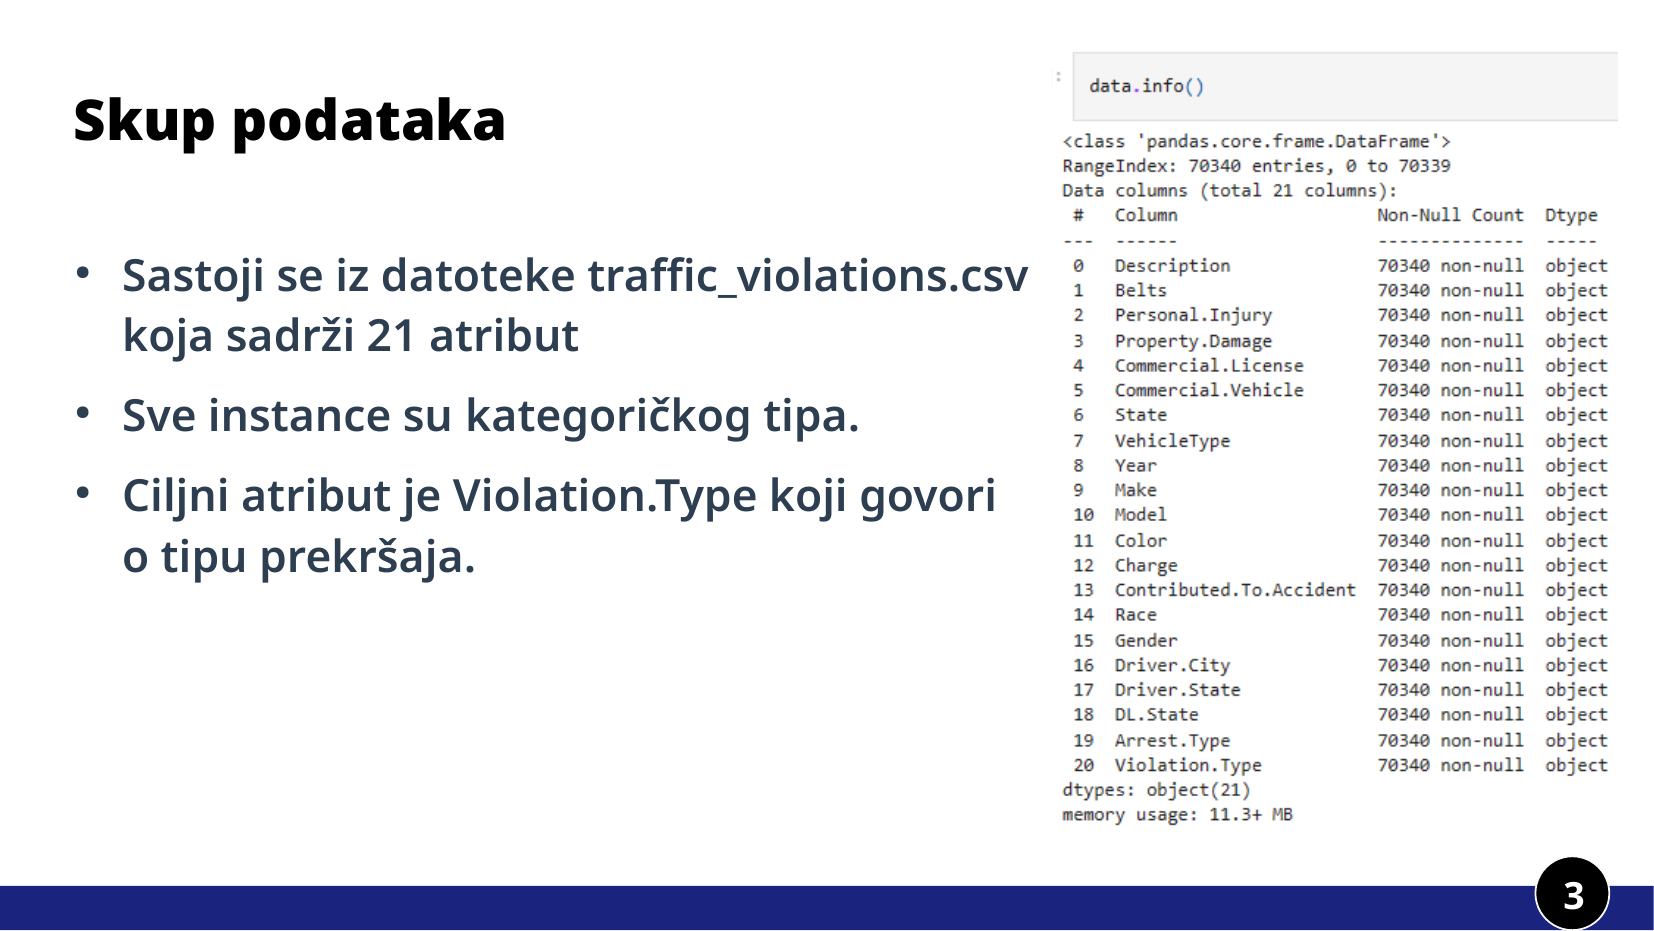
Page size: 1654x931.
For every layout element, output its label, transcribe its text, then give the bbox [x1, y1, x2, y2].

picture [1051, 40, 1618, 836]
title Skup podataka [59, 59, 1051, 178]
list Sastoji se iz datoteke traffic_violations.csv koja sadrži 21 atribut Sve instance su kategoričkog tipa. Ciljni atribut je Violation.Type koji govori o tipu prekršaja. [59, 243, 1048, 632]
